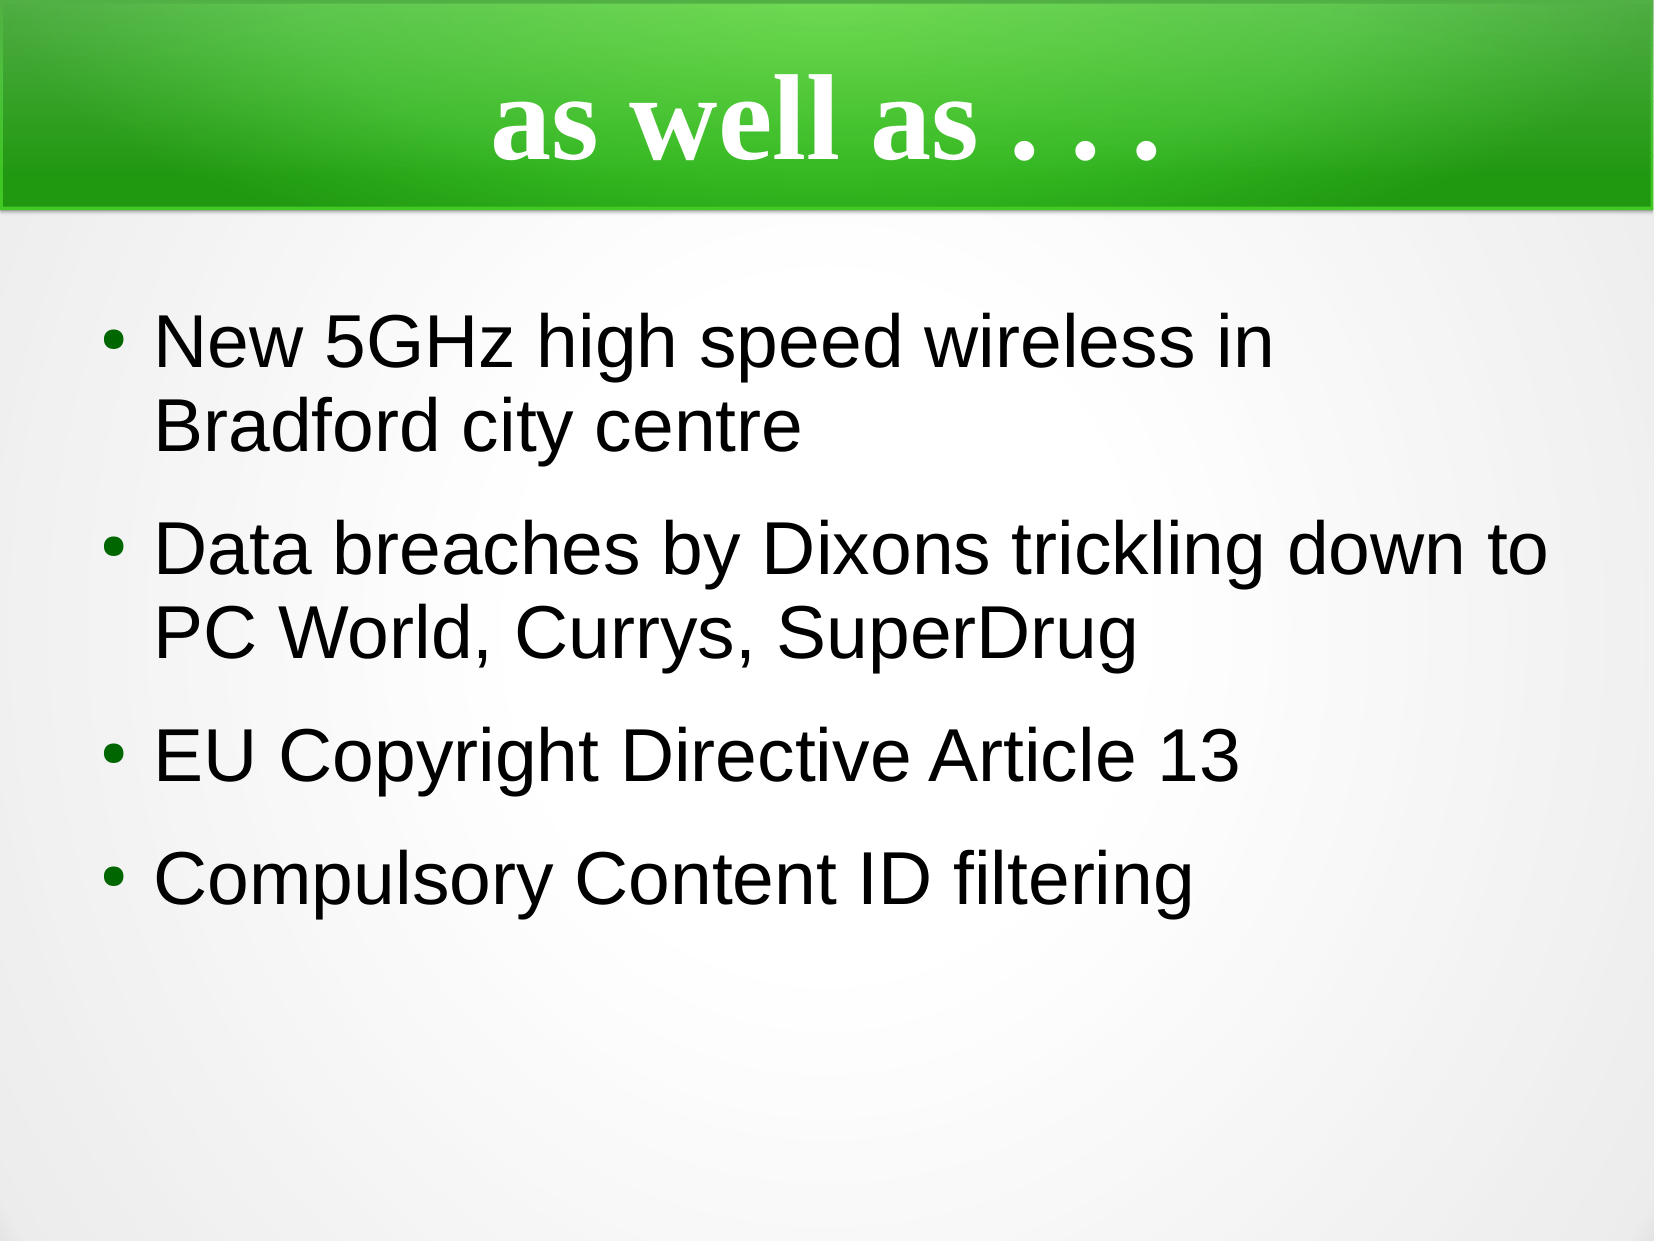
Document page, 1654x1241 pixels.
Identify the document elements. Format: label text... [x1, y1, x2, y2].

title as well as . . . [82, 28, 1571, 208]
list New 5GHz high speed wireless in Bradford city centre Data breaches by Dixons trickling down to PC World, Currys, SuperDrug EU Copyright Directive Article 13 Compulsory Content ID filtering [82, 299, 1571, 1146]
